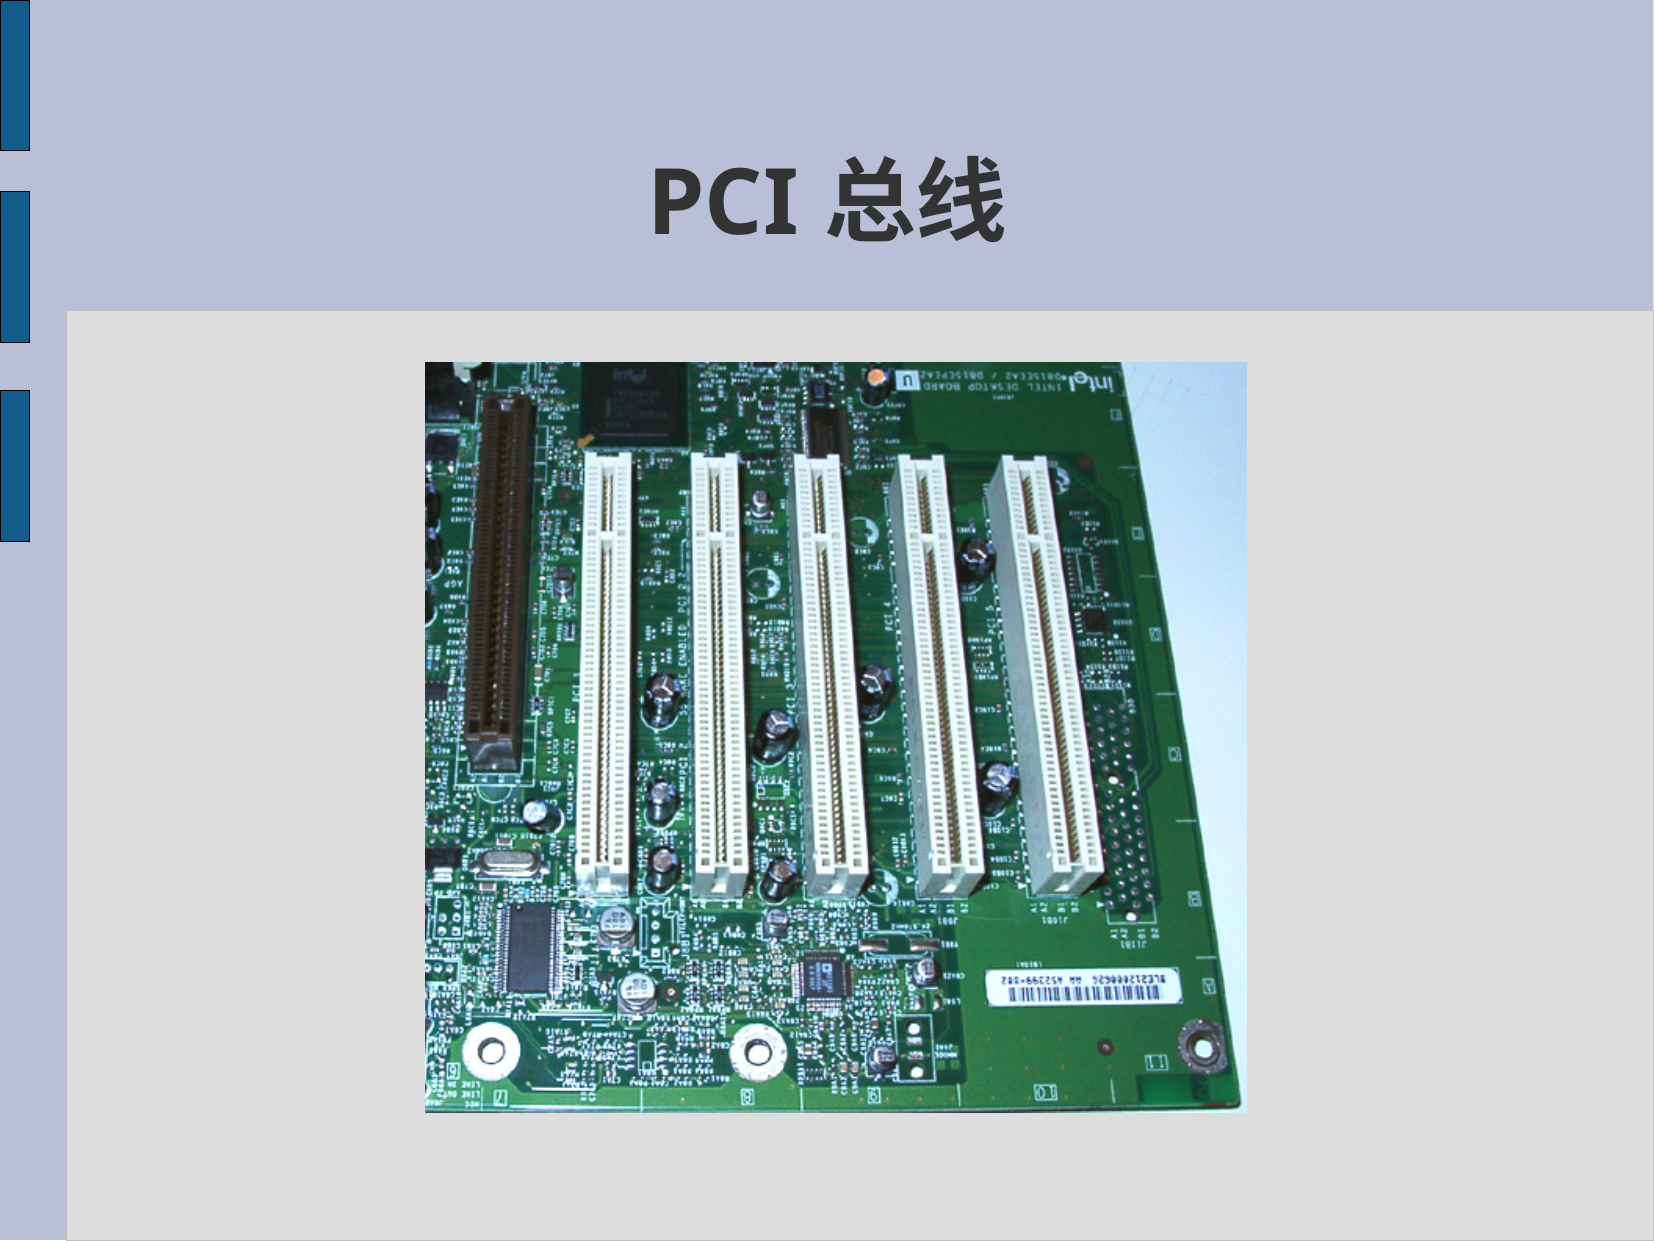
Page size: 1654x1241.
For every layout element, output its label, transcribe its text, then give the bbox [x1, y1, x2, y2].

picture [425, 362, 1247, 1113]
title PCI总线 [121, 91, 1534, 299]
